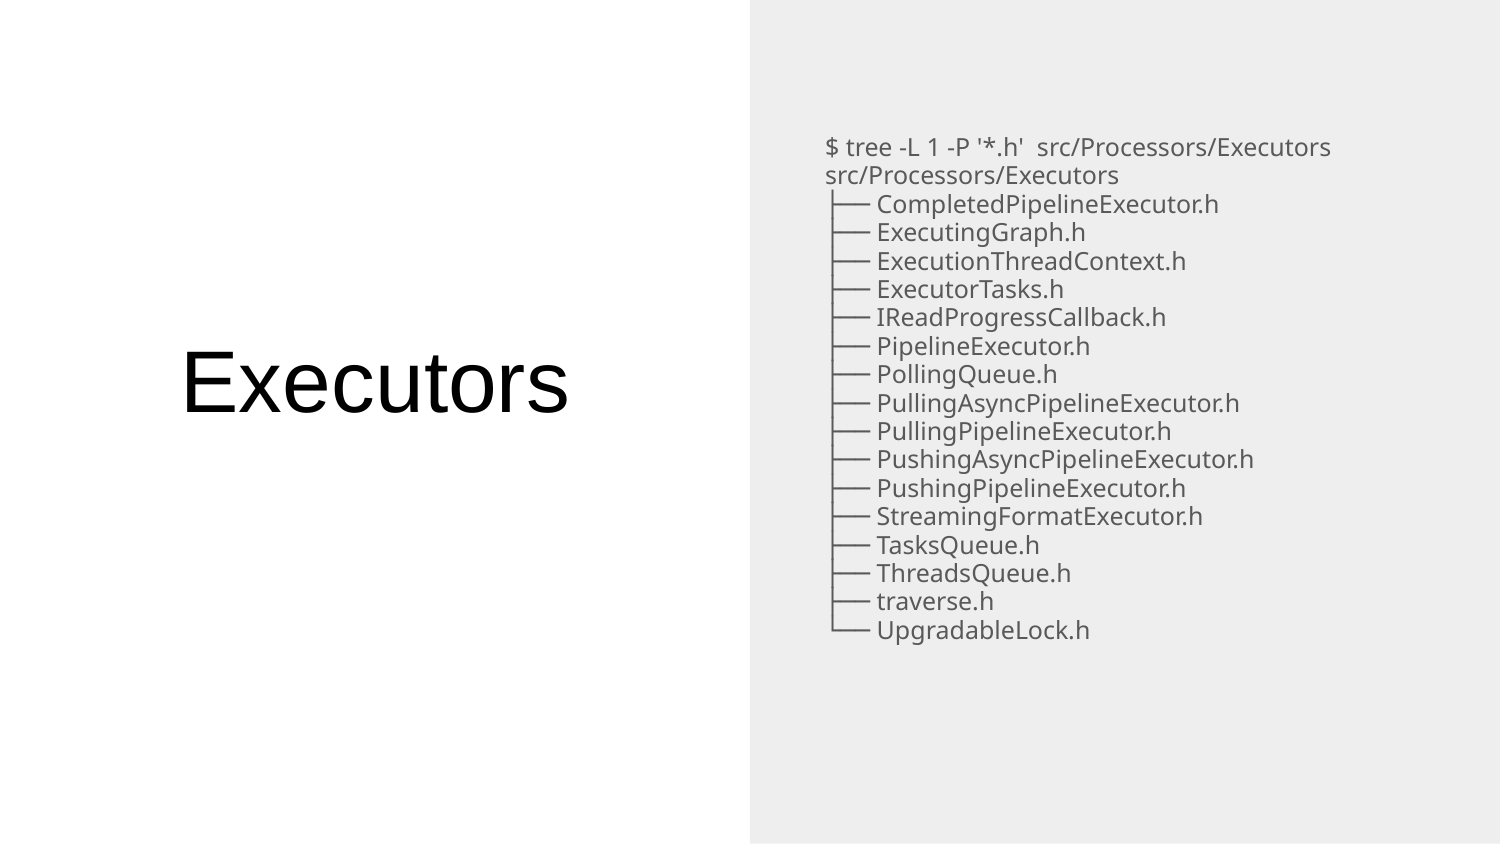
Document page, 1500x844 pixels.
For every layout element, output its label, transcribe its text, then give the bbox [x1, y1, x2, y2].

title Executors [43, 202, 708, 446]
list $ tree -L 1 -P '*.h' src/Processors/Executors src/Processors/Executors ├── CompletedPipelineExecutor.h ├── ExecutingGraph.h ├── ExecutionThreadContext.h ├── ExecutorTasks.h ├── IReadProgressCallback.h ├── PipelineExecutor.h ├── PollingQueue.h ├── PullingAsyncPipelineExecutor.h ├── PullingPipelineExecutor.h ├── PushingAsyncPipelineExecutor.h ├── PushingPipelineExecutor.h ├── StreamingFormatExecutor.h ├── TasksQueue.h ├── ThreadsQueue.h ├── traverse.h └── UpgradableLock.h [810, 118, 1500, 725]
